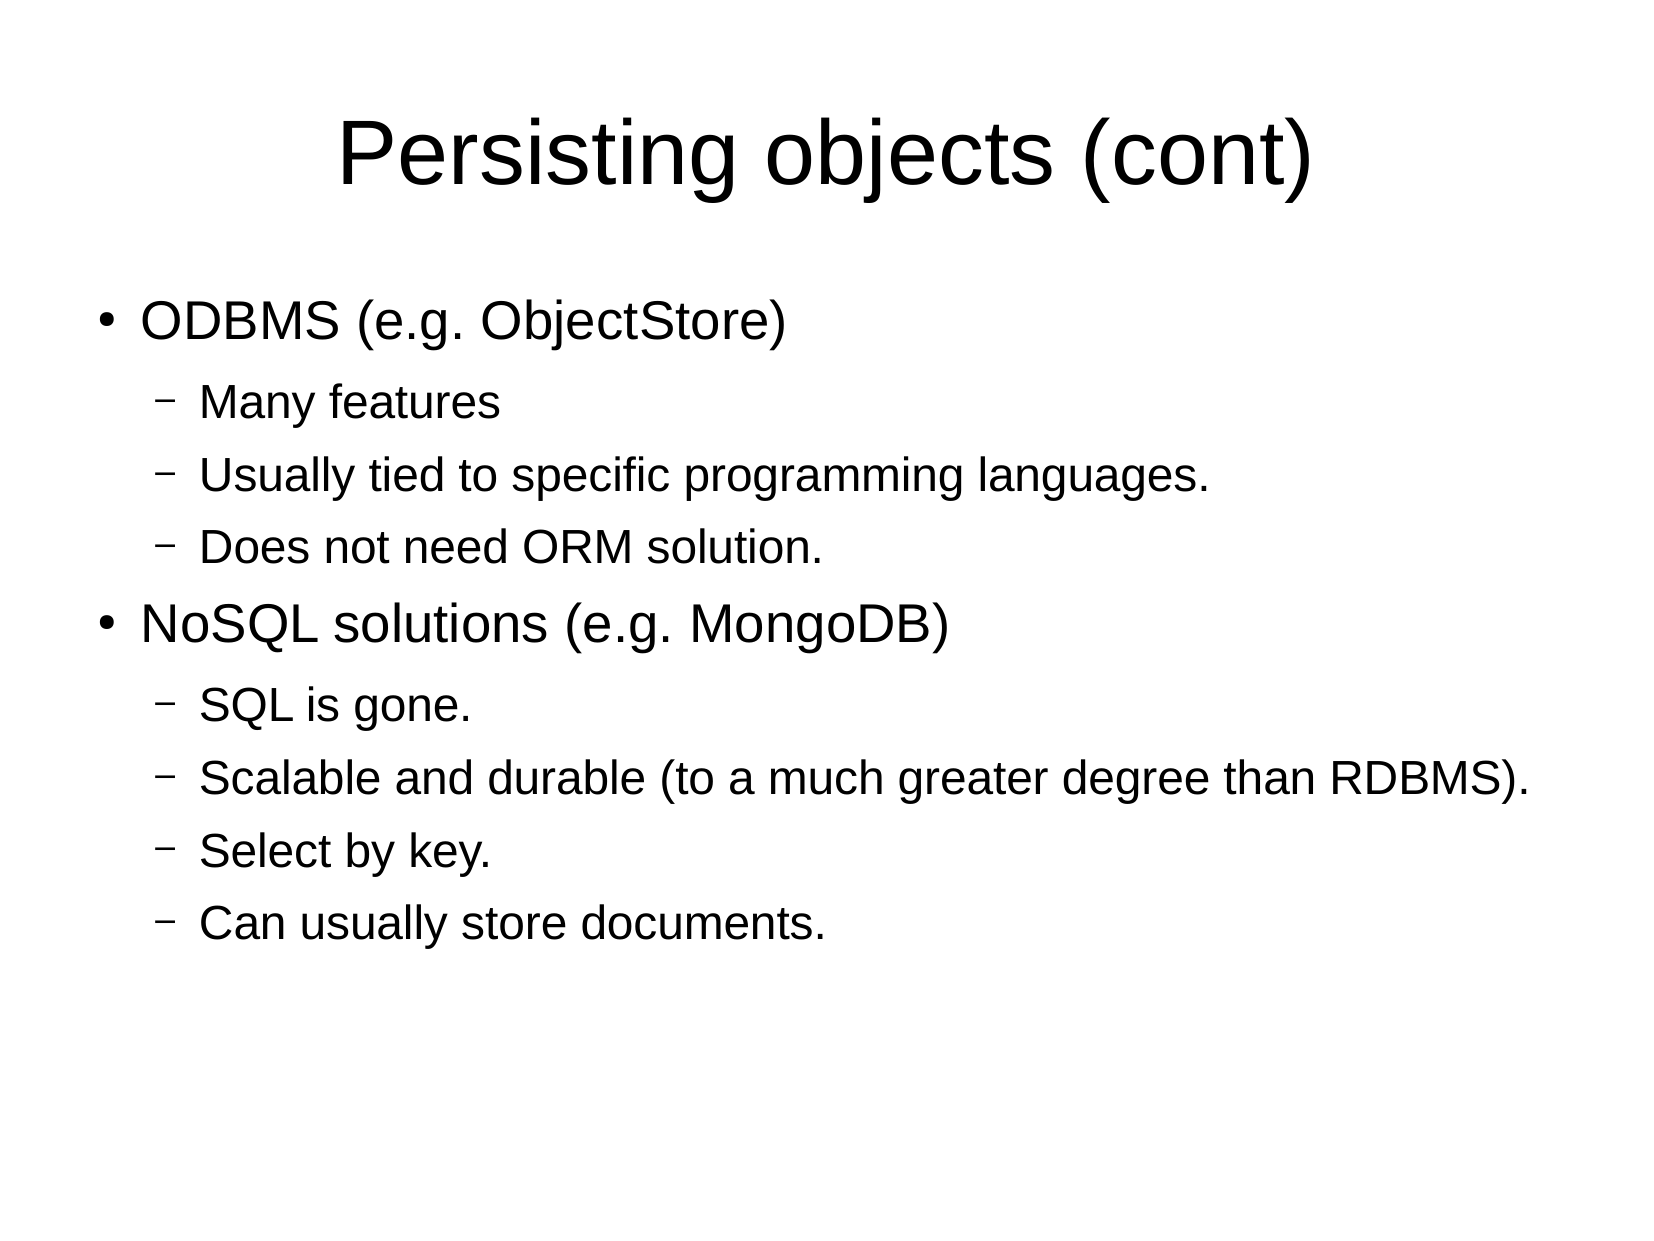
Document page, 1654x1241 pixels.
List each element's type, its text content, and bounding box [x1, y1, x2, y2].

title Persisting objects (cont) [82, 49, 1571, 257]
list ODBMS (e.g. ObjectStore) Many features Usually tied to specific programming languages. Does not need ORM solution. NoSQL solutions (e.g. MongoDB) SQL is gone. Scalable and durable (to a much greater degree than RDBMS). Select by key. Can usually store documents. [82, 290, 1538, 1010]
